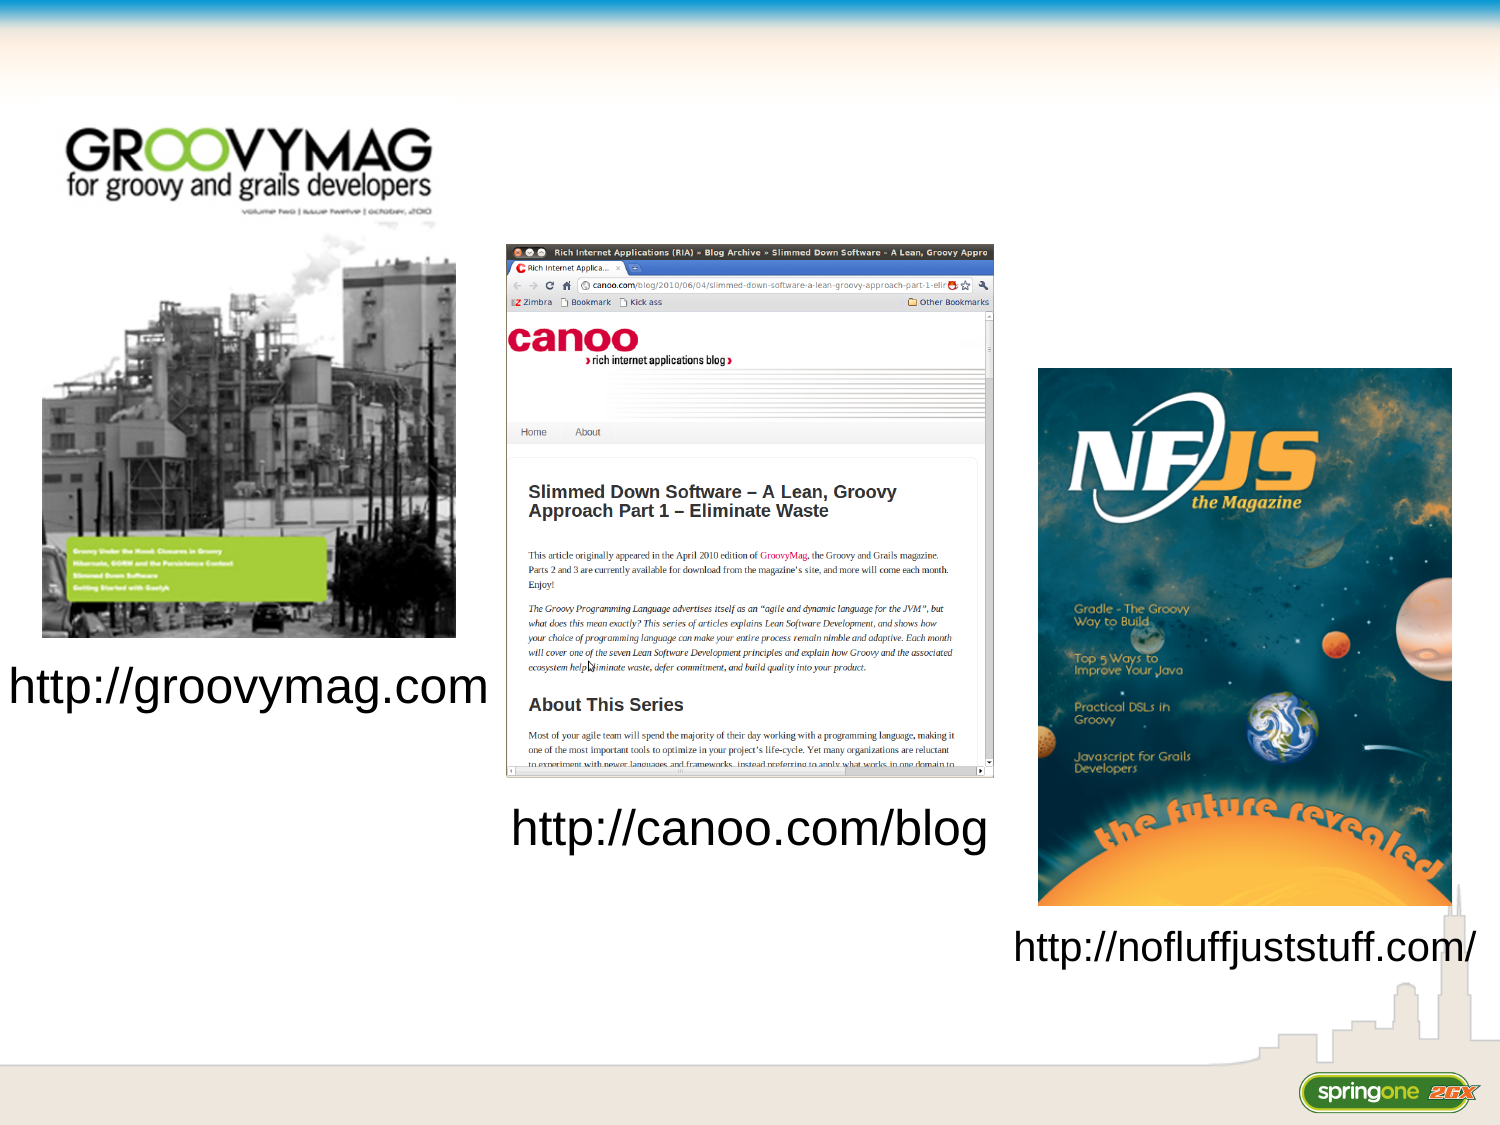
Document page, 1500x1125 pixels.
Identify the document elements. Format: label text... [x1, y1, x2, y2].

text_box http://nofluffjuststuff.com/ [998, 911, 1492, 977]
text_box http://canoo.com/blog [496, 787, 1004, 863]
picture [0, 3, 1500, 1125]
text_box http://groovymag.com [0, 645, 505, 721]
